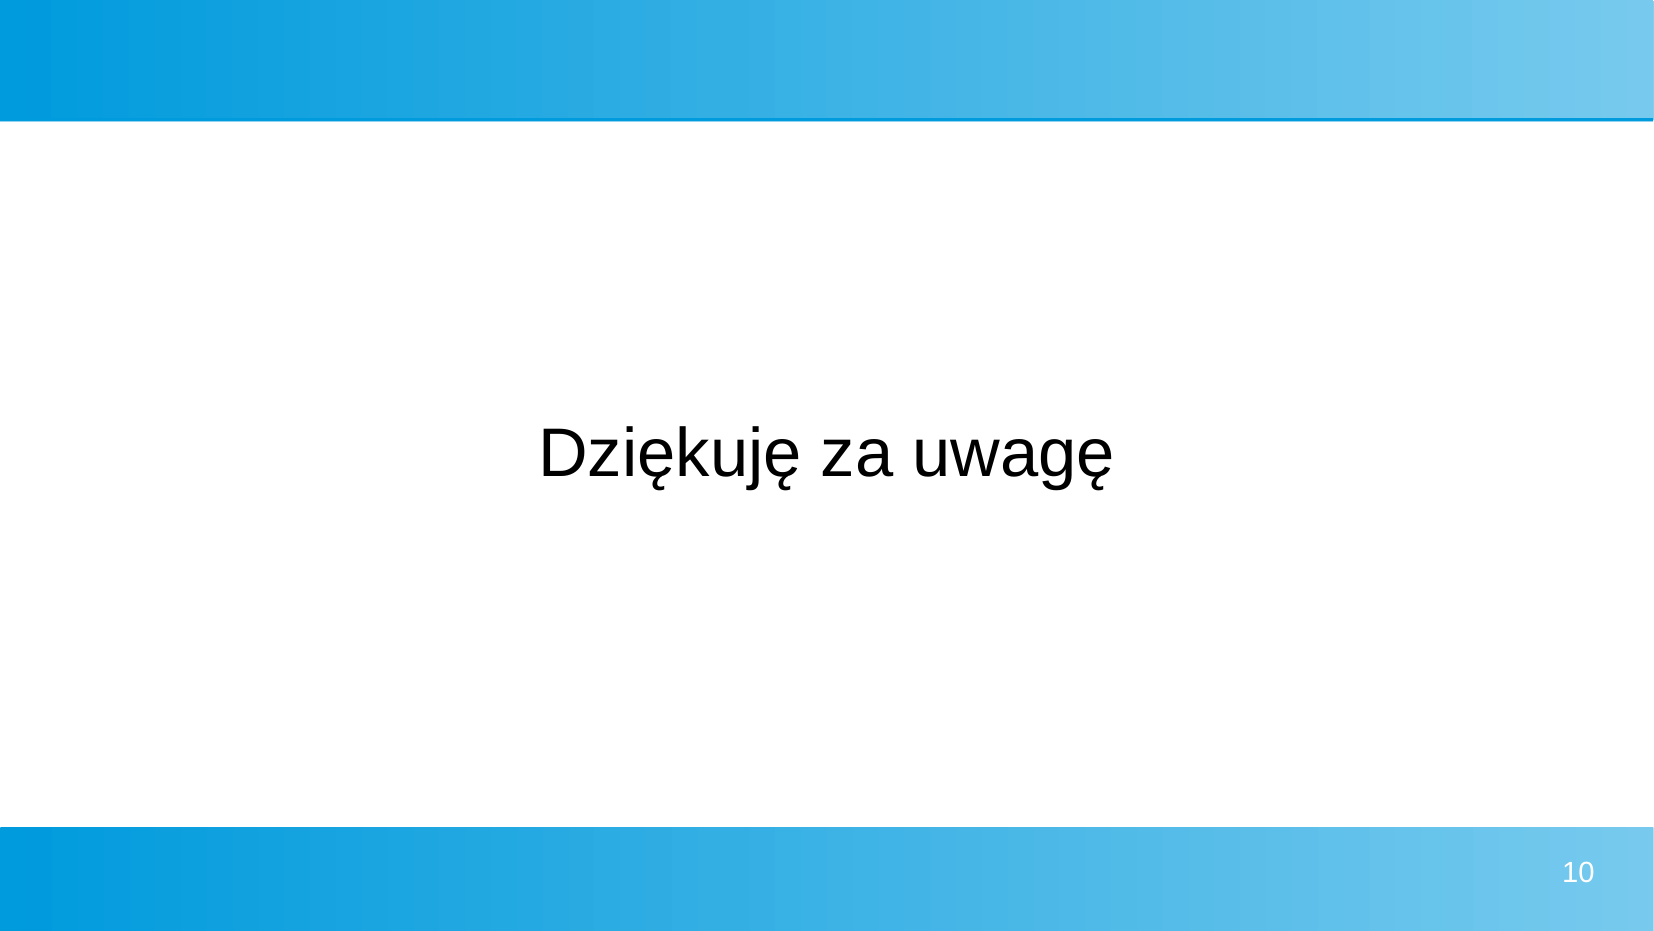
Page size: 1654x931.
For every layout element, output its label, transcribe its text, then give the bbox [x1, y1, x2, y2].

title Dziękuję za uwagę [59, 413, 1595, 492]
